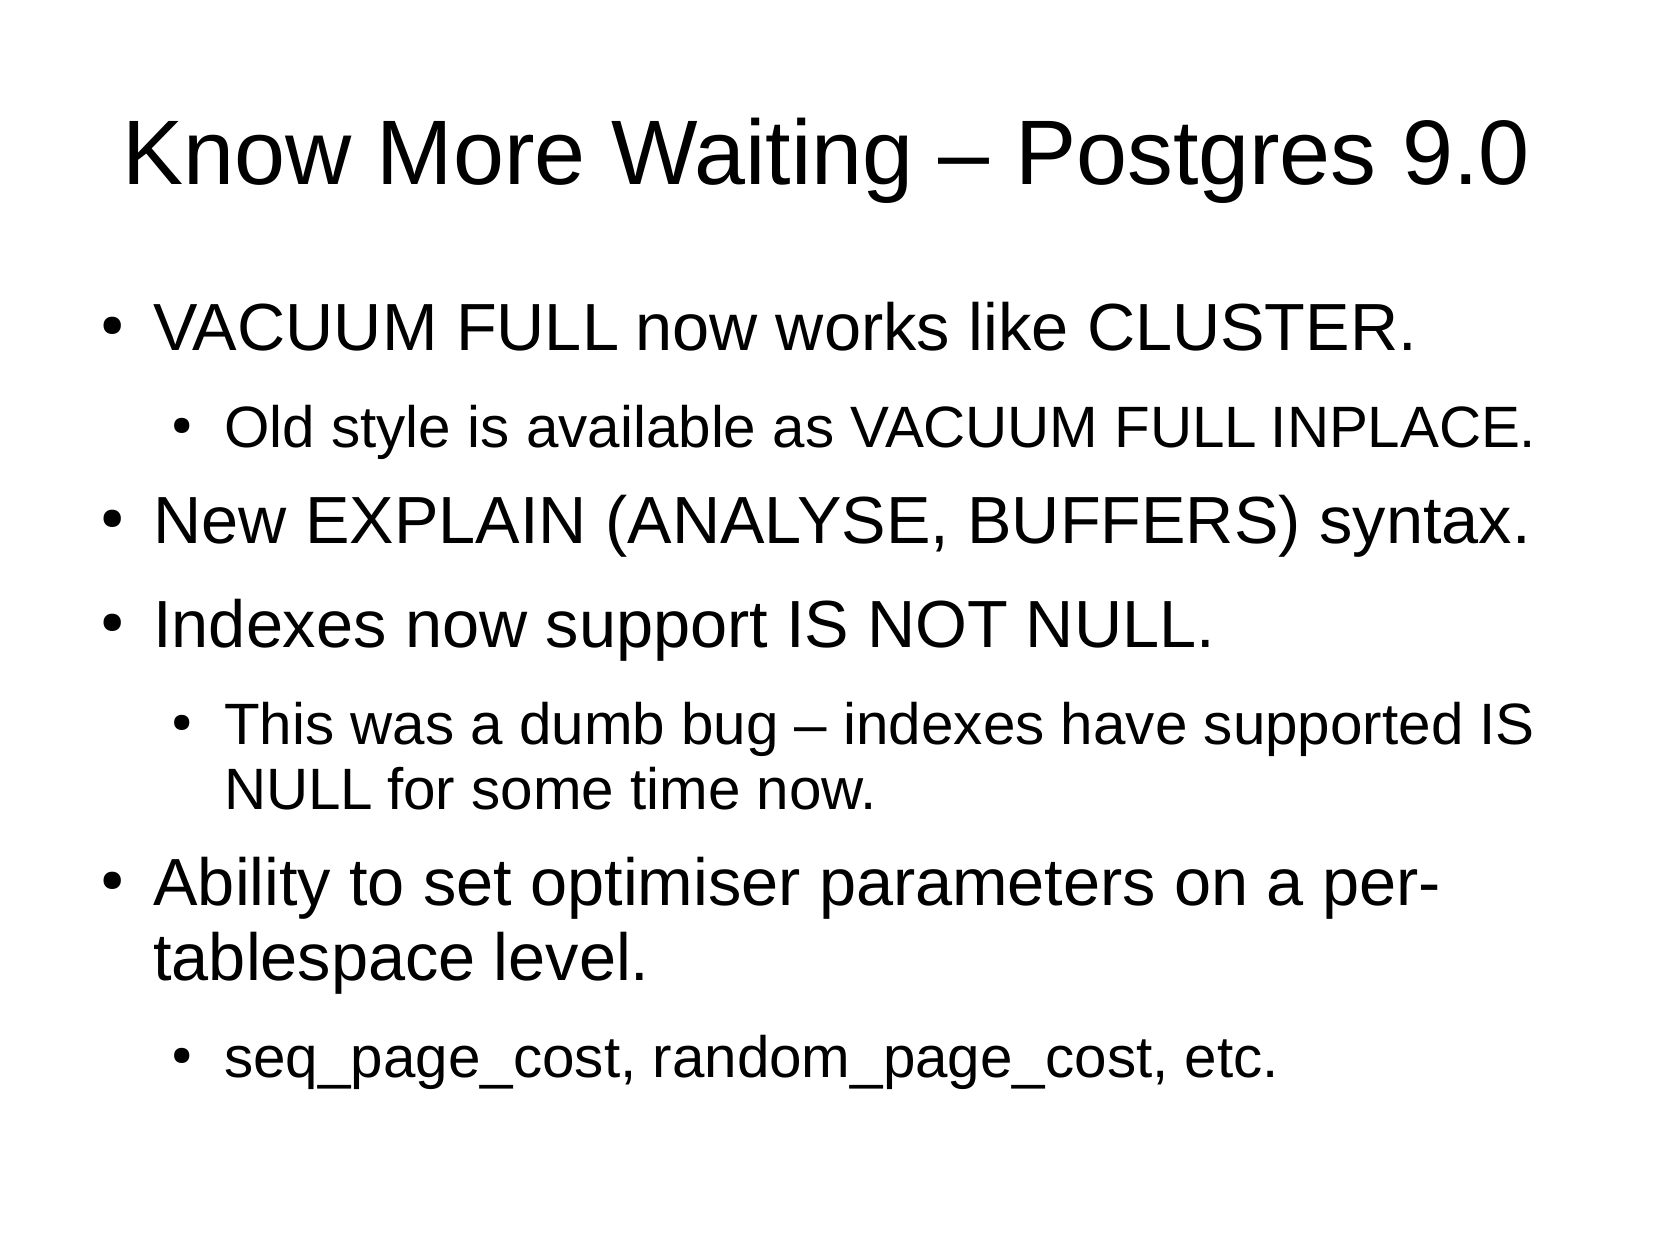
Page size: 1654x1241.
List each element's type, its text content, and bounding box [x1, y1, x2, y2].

list VACUUM FULL now works like CLUSTER. Old style is available as VACUUM FULL INPLACE. New EXPLAIN (ANALYSE, BUFFERS) syntax. Indexes now support IS NOT NULL. This was a dumb bug – indexes have supported IS NULL for some time now. Ability to set optimiser parameters on a per-tablespace level. seq_page_cost, random_page_cost, etc. [82, 290, 1571, 1109]
title Know More Waiting – Postgres 9.0 [82, 56, 1571, 250]
